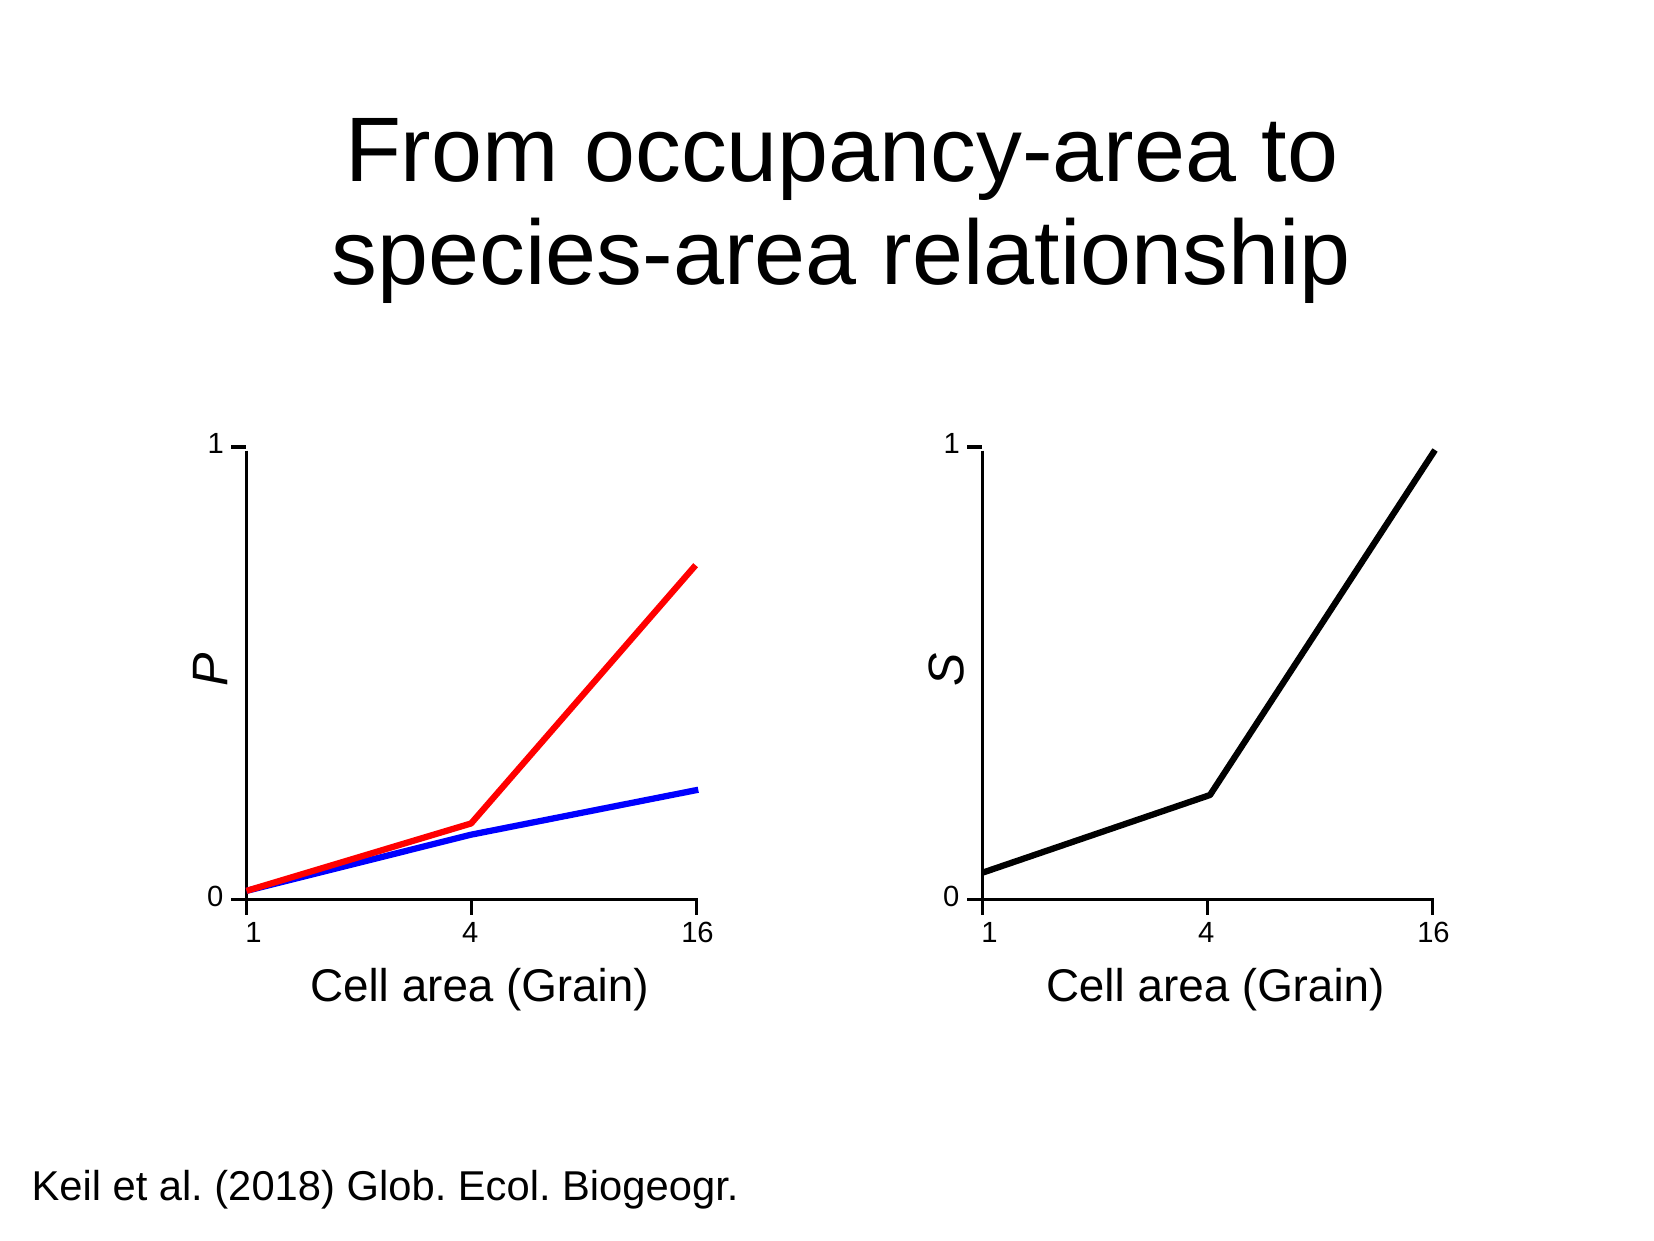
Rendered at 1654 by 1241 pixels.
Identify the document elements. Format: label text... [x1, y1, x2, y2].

text_box P [174, 622, 246, 702]
text_box 4 [447, 908, 494, 975]
text_box 1 [928, 419, 975, 486]
text_box Keil et al. (2018) Glob. Ecol. Biogeogr. [16, 1155, 856, 1241]
text_box 0 [192, 872, 239, 939]
text_box Cell area (Grain) [295, 952, 664, 1019]
text_box Cell area (Grain) [1031, 952, 1400, 1019]
text_box 1 [230, 908, 277, 975]
text_box 4 [1183, 908, 1230, 975]
text_box 1 [192, 419, 239, 486]
text_box 16 [666, 908, 729, 975]
text_box S [910, 622, 982, 702]
text_box 1 [966, 908, 1013, 975]
text_box 16 [1402, 908, 1465, 975]
text_box 0 [928, 872, 975, 939]
text_box From occupancy-area to species-area relationship [210, 98, 1475, 304]
